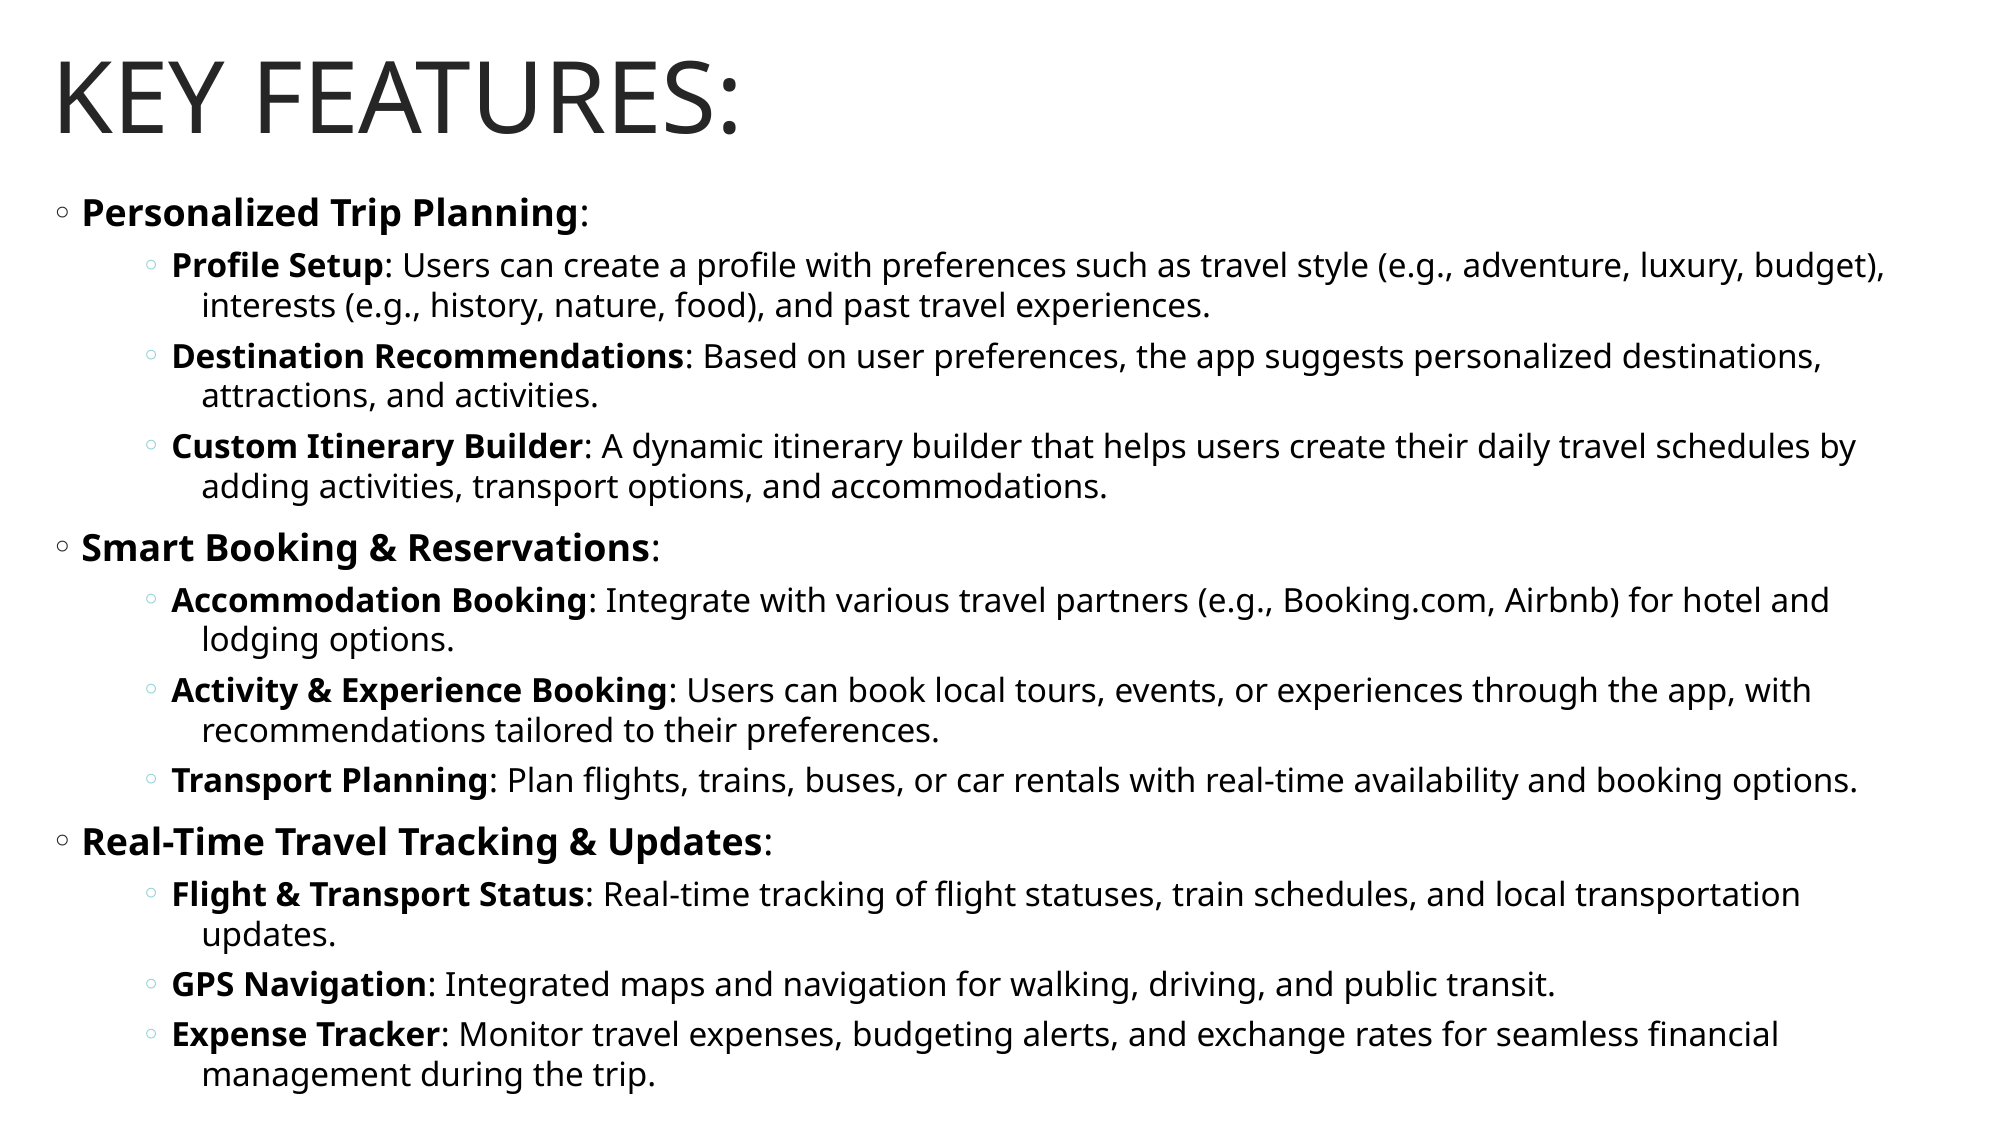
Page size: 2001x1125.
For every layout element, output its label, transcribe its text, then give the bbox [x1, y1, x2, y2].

list Personalized Trip Planning: Profile Setup: Users can create a profile with preferences such as travel style (e.g., adventure, luxury, budget), interests (e.g., history, nature, food), and past travel experiences. Destination Recommendations: Based on user preferences, the app suggests personalized destinations, attractions, and activities. Custom Itinerary Builder: A dynamic itinerary builder that helps users create their daily travel schedules by adding activities, transport options, and accommodations. Smart Booking & Reservations: Accommodation Booking: Integrate with various travel partners (e.g., Booking.com, Airbnb) for hotel and lodging options. Activity & Experience Booking: Users can book local tours, events, or experiences through the app, with recommendations tailored to their preferences. Transport Planning: Plan flights, trains, buses, or car rentals with real-time availability and booking options. Real-Time Travel Tracking & Updates: Flight & Transport Status: Real-time tracking of flight statuses, train schedules, and local transportation updates. GPS Navigation: Integrated maps and navigation for walking, driving, and public transit. Expense Tracker: Monitor travel expenses, budgeting alerts, and exchange rates for seamless financial management during the trip. [36, 181, 1948, 1125]
title KEY FEATURES: [36, 37, 1649, 165]
